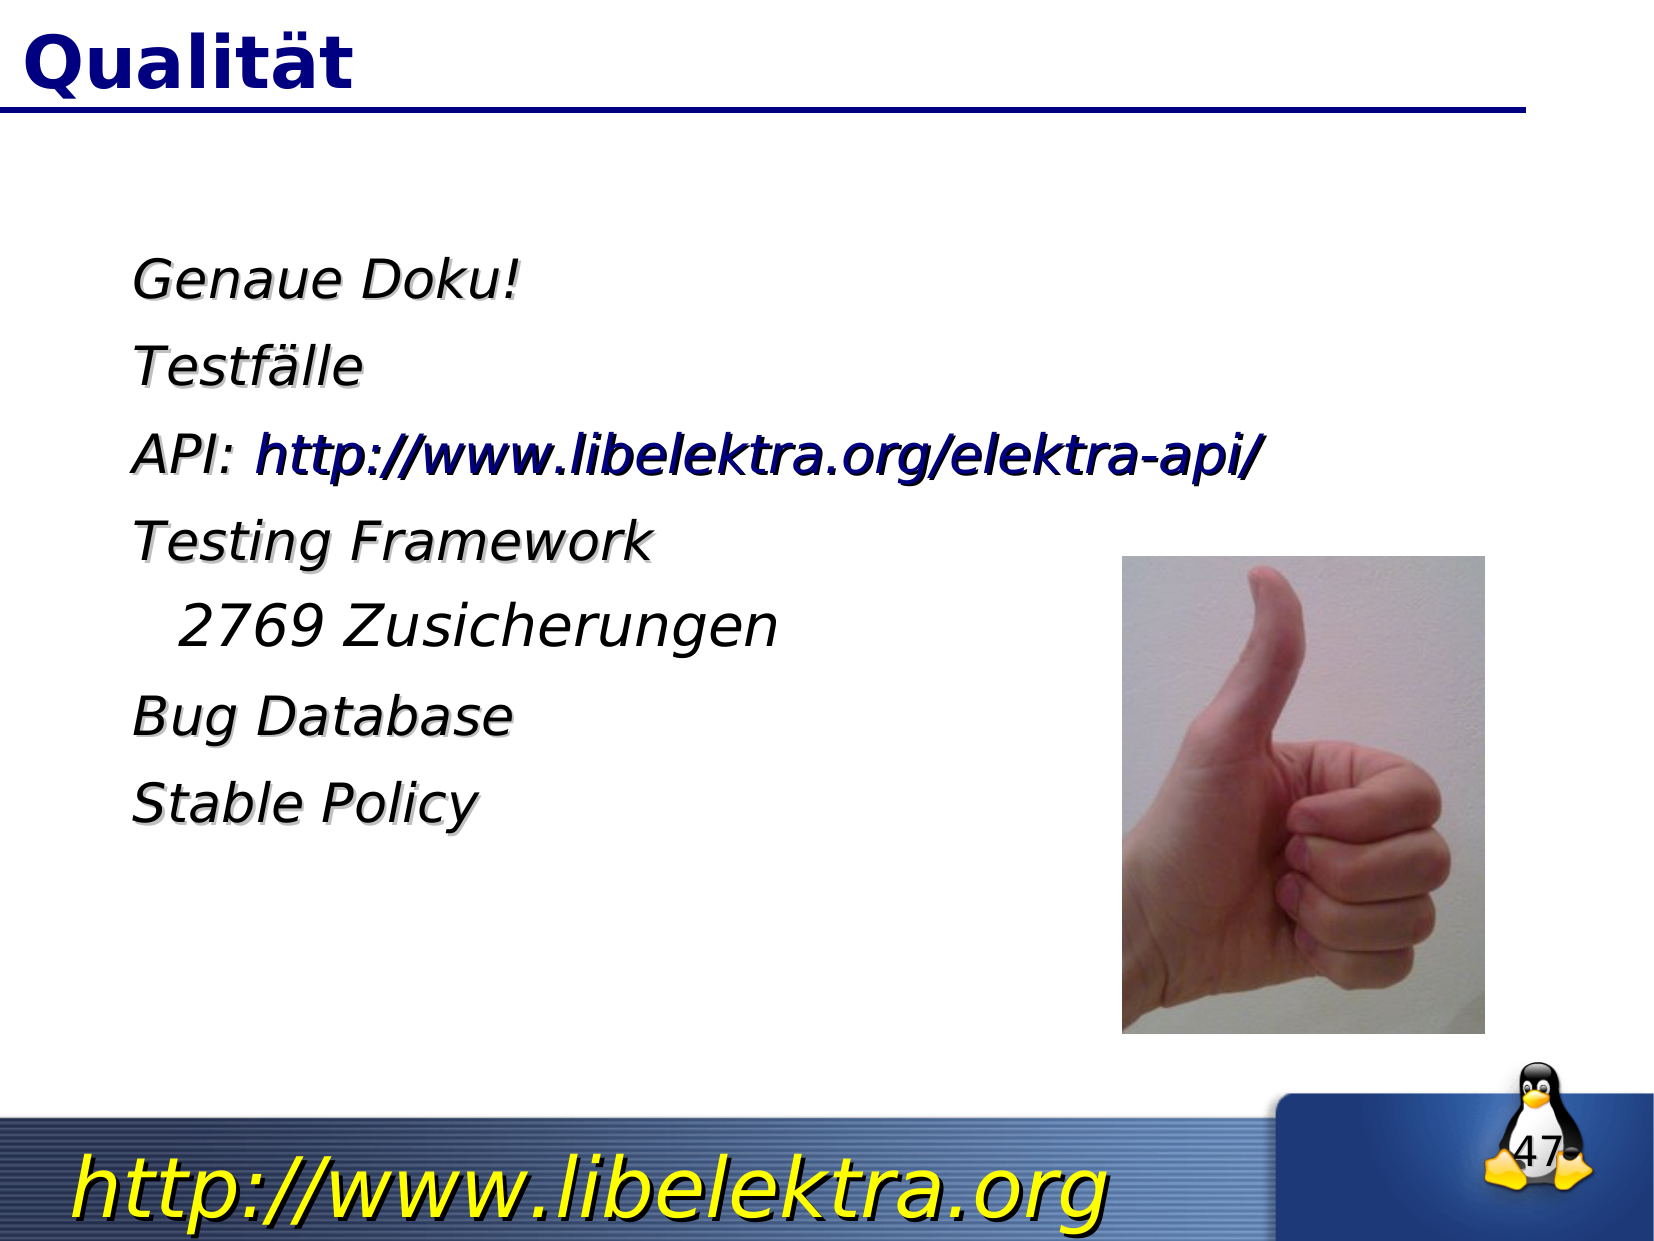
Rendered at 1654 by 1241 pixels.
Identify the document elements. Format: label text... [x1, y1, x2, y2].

picture [1122, 556, 1485, 1034]
list Genaue Doku! Testfälle API: http://www.libelektra.org/elektra-api/ Testing Framework 2769 Zusicherungen Bug Database Stable Policy [118, 236, 1630, 1033]
text_box Qualität [22, 14, 1611, 111]
picture [0, 1061, 1654, 1241]
text_box <Nummer> [1312, 1122, 1566, 1178]
